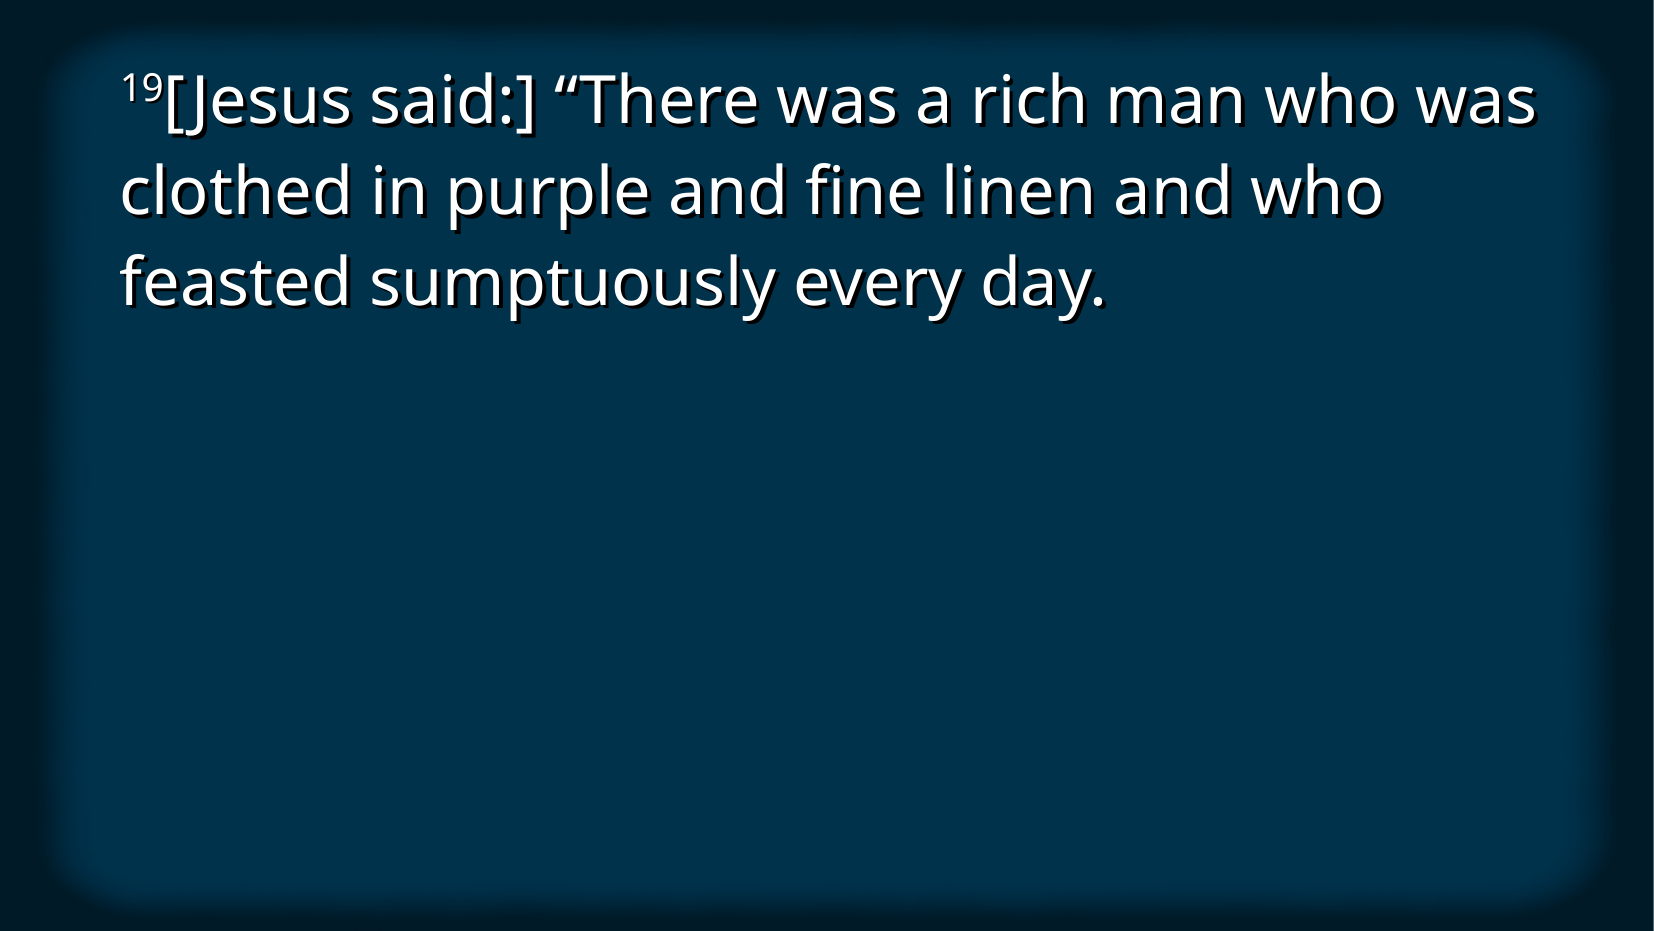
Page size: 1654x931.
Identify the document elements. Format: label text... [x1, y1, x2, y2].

text_box 19[Jesus said:] “There was a rich man who was clothed in purple and fine linen and who feasted sumptuously every day. [105, 45, 1561, 327]
picture [0, 0, 1654, 931]
